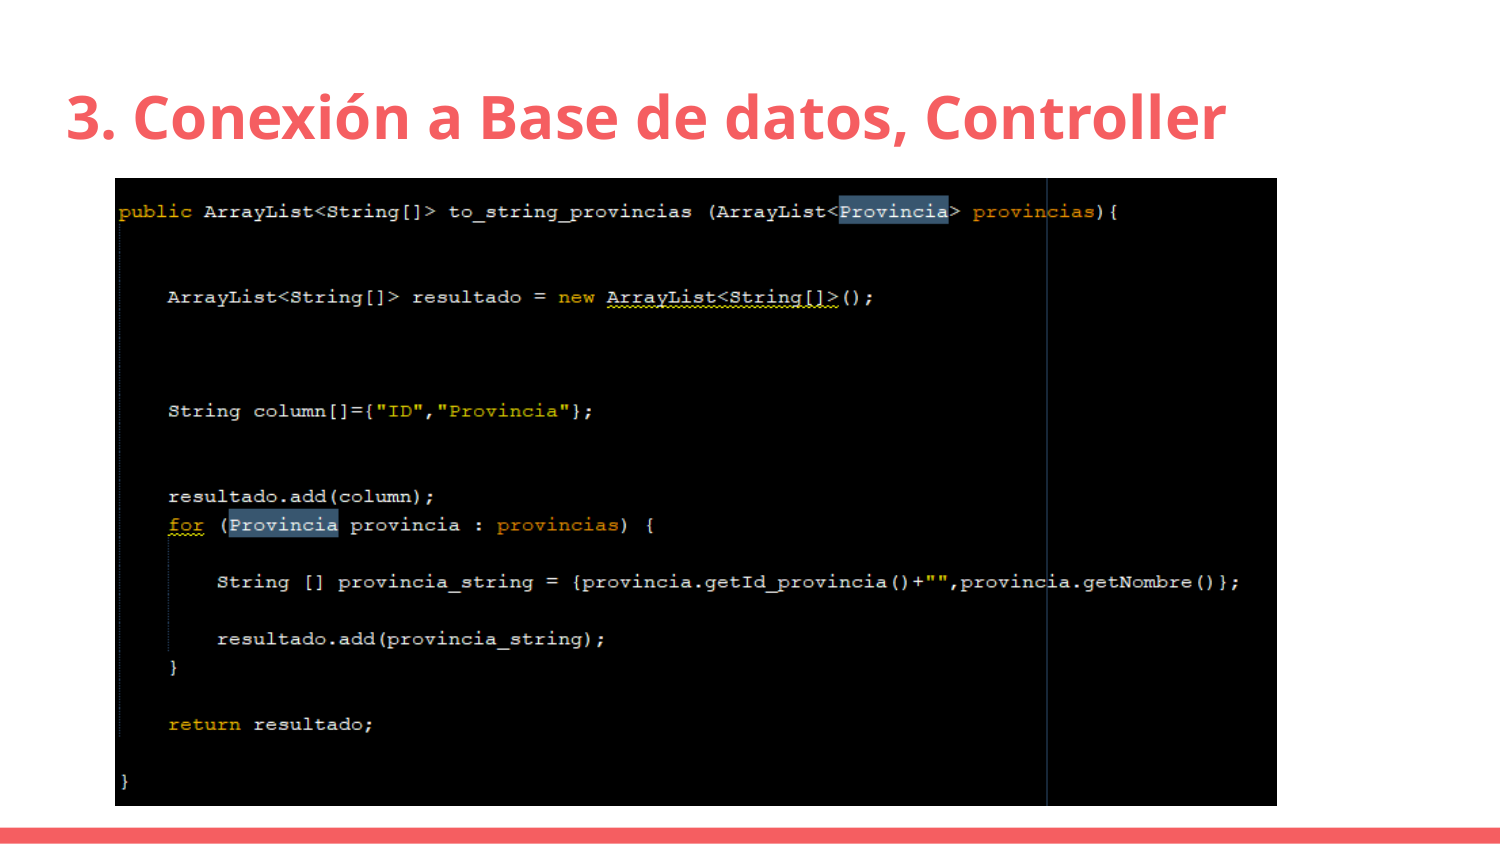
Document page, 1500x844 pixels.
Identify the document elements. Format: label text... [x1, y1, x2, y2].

title 3. Conexión a Base de datos, Controller [51, 64, 1449, 167]
picture [115, 178, 1277, 806]
